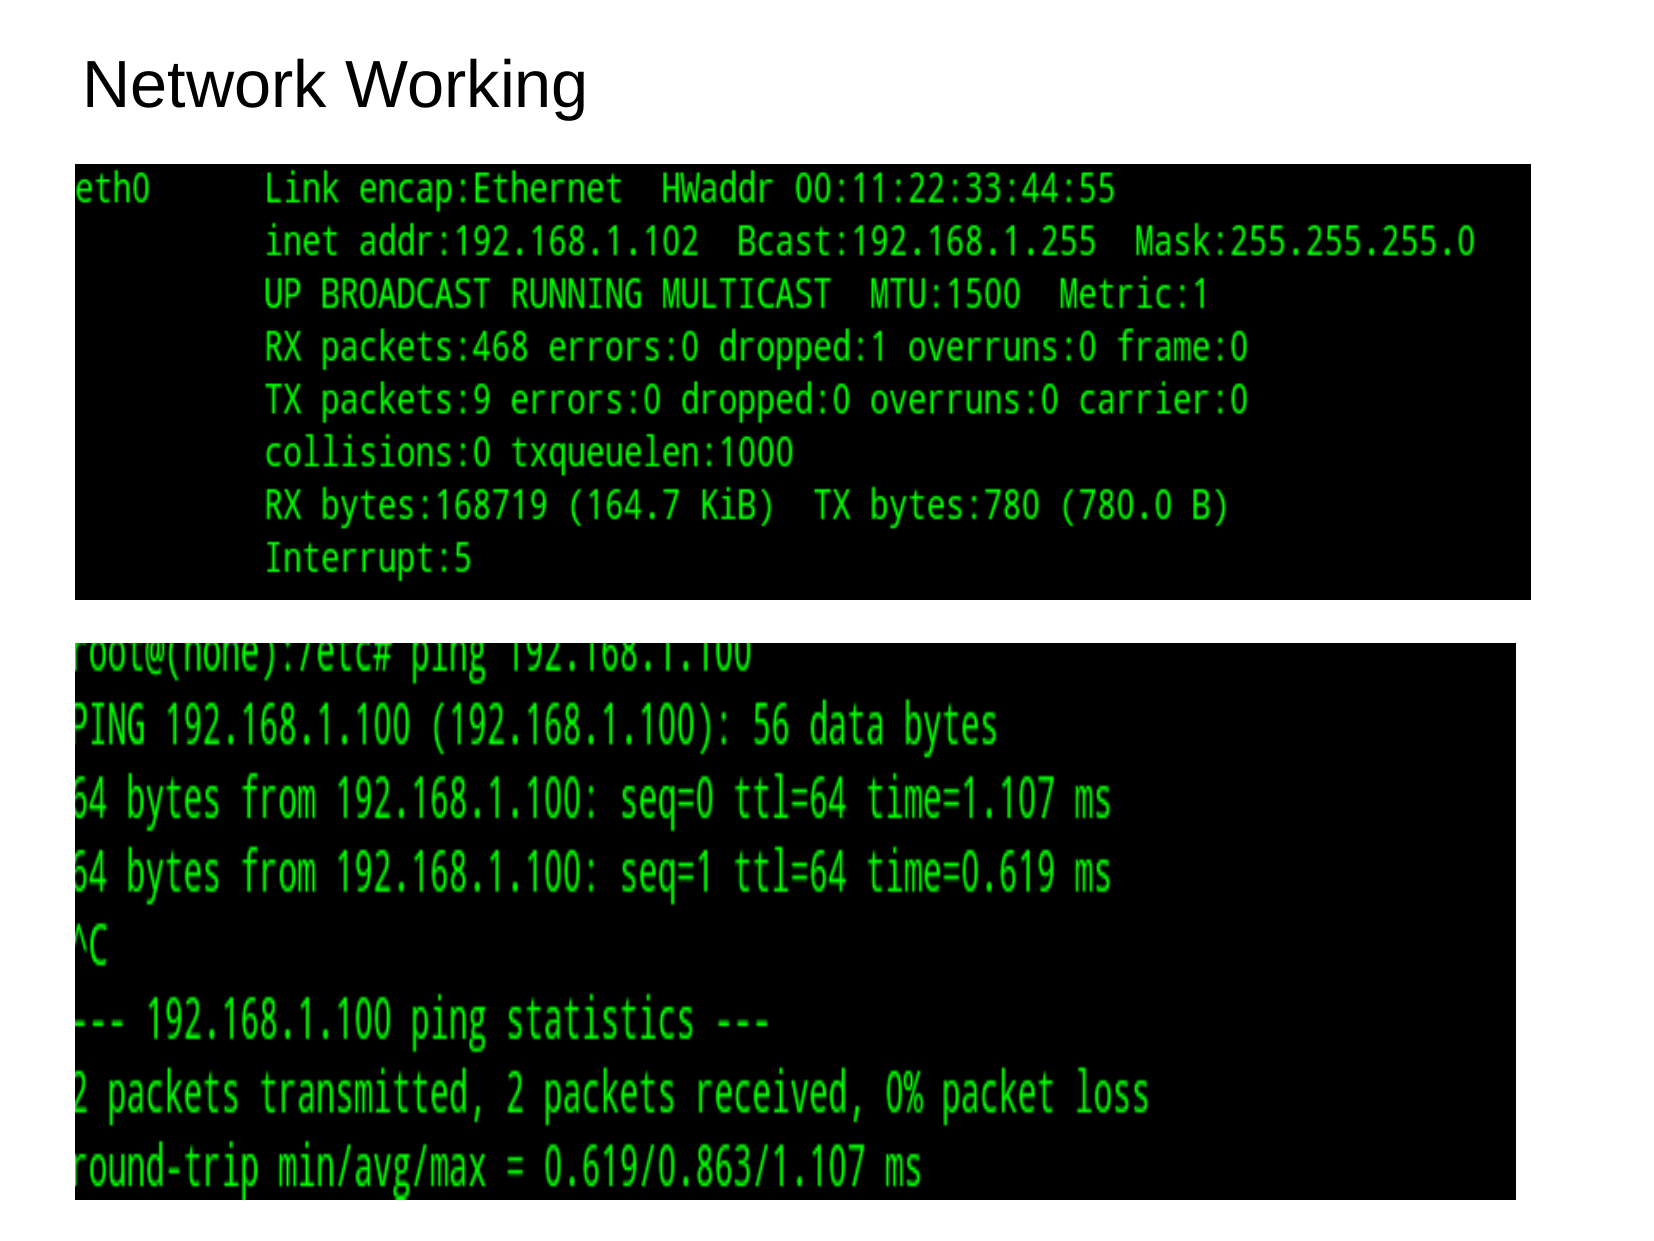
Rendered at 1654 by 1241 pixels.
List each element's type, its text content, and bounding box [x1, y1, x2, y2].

title Network Working [82, 47, 1571, 122]
picture [75, 643, 1516, 1201]
picture [75, 164, 1531, 601]
